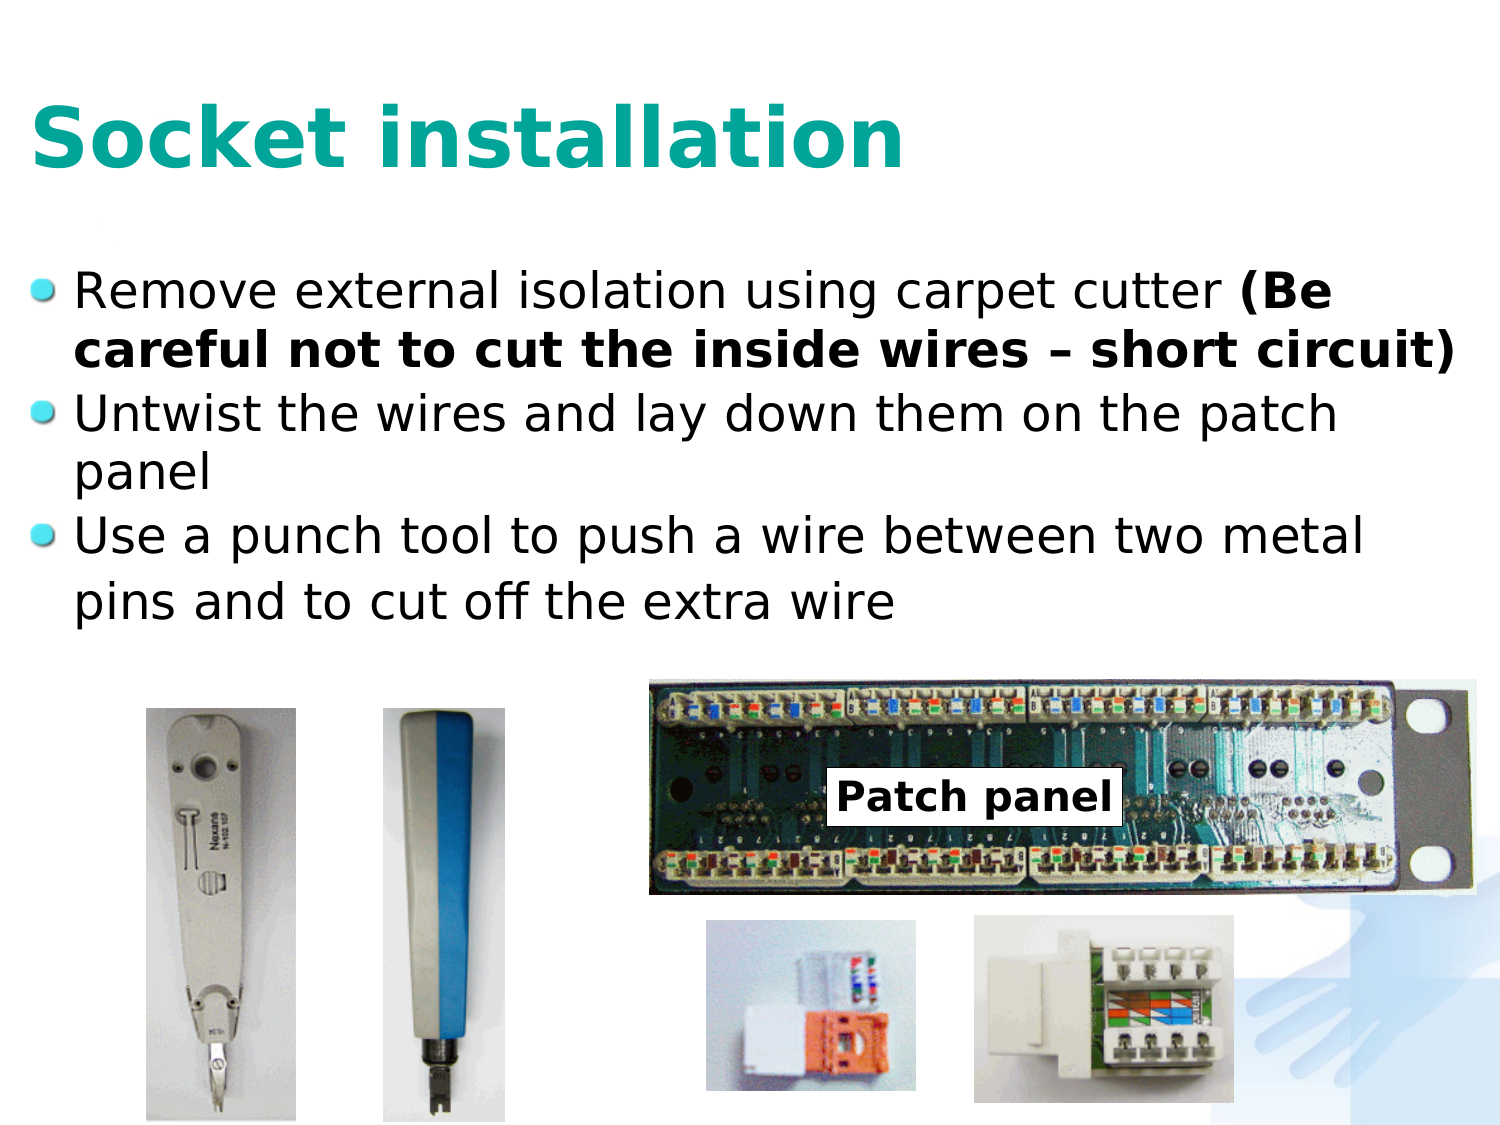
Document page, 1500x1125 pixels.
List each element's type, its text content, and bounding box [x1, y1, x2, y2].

text_box Patch panel [826, 767, 1123, 827]
picture [0, 0, 1500, 1125]
title Socket installation [29, 21, 1477, 257]
list Remove external isolation using carpet cutter (Be careful not to cut the inside wires – short circuit) Untwist the wires and lay down them on the patch panel Use a punch tool to push a wire between two metal pins and to cut off the extra wire [29, 262, 1477, 1093]
